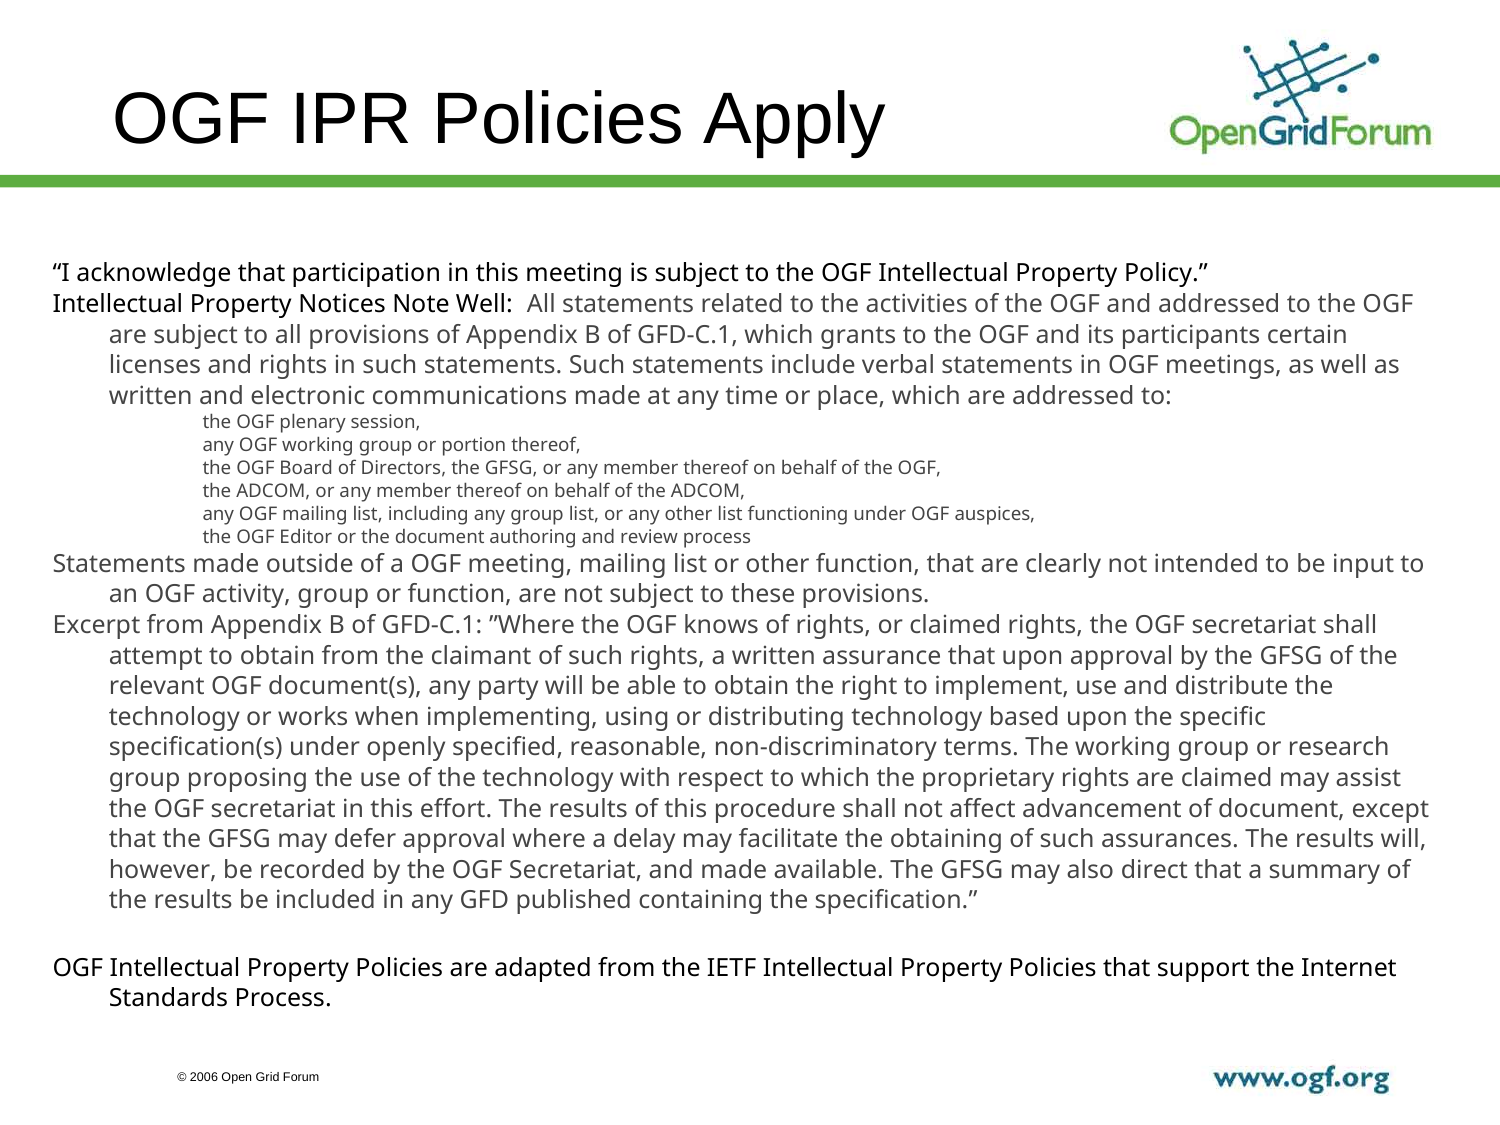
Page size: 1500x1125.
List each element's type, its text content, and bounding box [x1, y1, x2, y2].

picture [0, 188, 1500, 1125]
list “I acknowledge that participation in this meeting is subject to the OGF Intellectual Property Policy.” Intellectual Property Notices Note Well: All statements related to the activities of the OGF and addressed to the OGF are subject to all provisions of Appendix B of GFD-C.1, which grants to the OGF and its participants certain licenses and rights in such statements. Such statements include verbal statements in OGF meetings, as well as written and electronic communications made at any time or place, which are addressed to: the OGF plenary session, any OGF working group or portion thereof, the OGF Board of Directors, the GFSG, or any member thereof on behalf of the OGF, the ADCOM, or any member thereof on behalf of the ADCOM, any OGF mailing list, including any group list, or any other list functioning under OGF auspices, the OGF Editor or the document authoring and review process Statements made outside of a OGF meeting, mailing list or other function, that are clearly not intended to be input to an OGF activity, group or function, are not subject to these provisions. Excerpt from Appendix B of GFD-C.1: ”Where the OGF knows of rights, or claimed rights, the OGF secretariat shall attempt to obtain from the claimant of such rights, a written assurance that upon approval by the GFSG of the relevant OGF document(s), any party will be able to obtain the right to implement, use and distribute the technology or works when implementing, using or distributing technology based upon the specific specification(s) under openly specified, reasonable, non-discriminatory terms. The working group or research group proposing the use of the technology with respect to which the proprietary rights are claimed may assist the OGF secretariat in this effort. The results of this procedure shall not affect advancement of document, except that the GFSG may defer approval where a delay may facilitate the obtaining of such assurances. The results will, however, be recorded by the OGF Secretariat, and made available. The GFSG may also direct that a summary of the results be included in any GFD published containing the specification.” OGF Intellectual Property Policies are adapted from the IETF Intellectual Property Policies that support the Internet Standards Process. [37, 249, 1450, 1002]
title OGF IPR Policies Apply [112, 23, 1388, 215]
picture [0, 0, 1500, 174]
